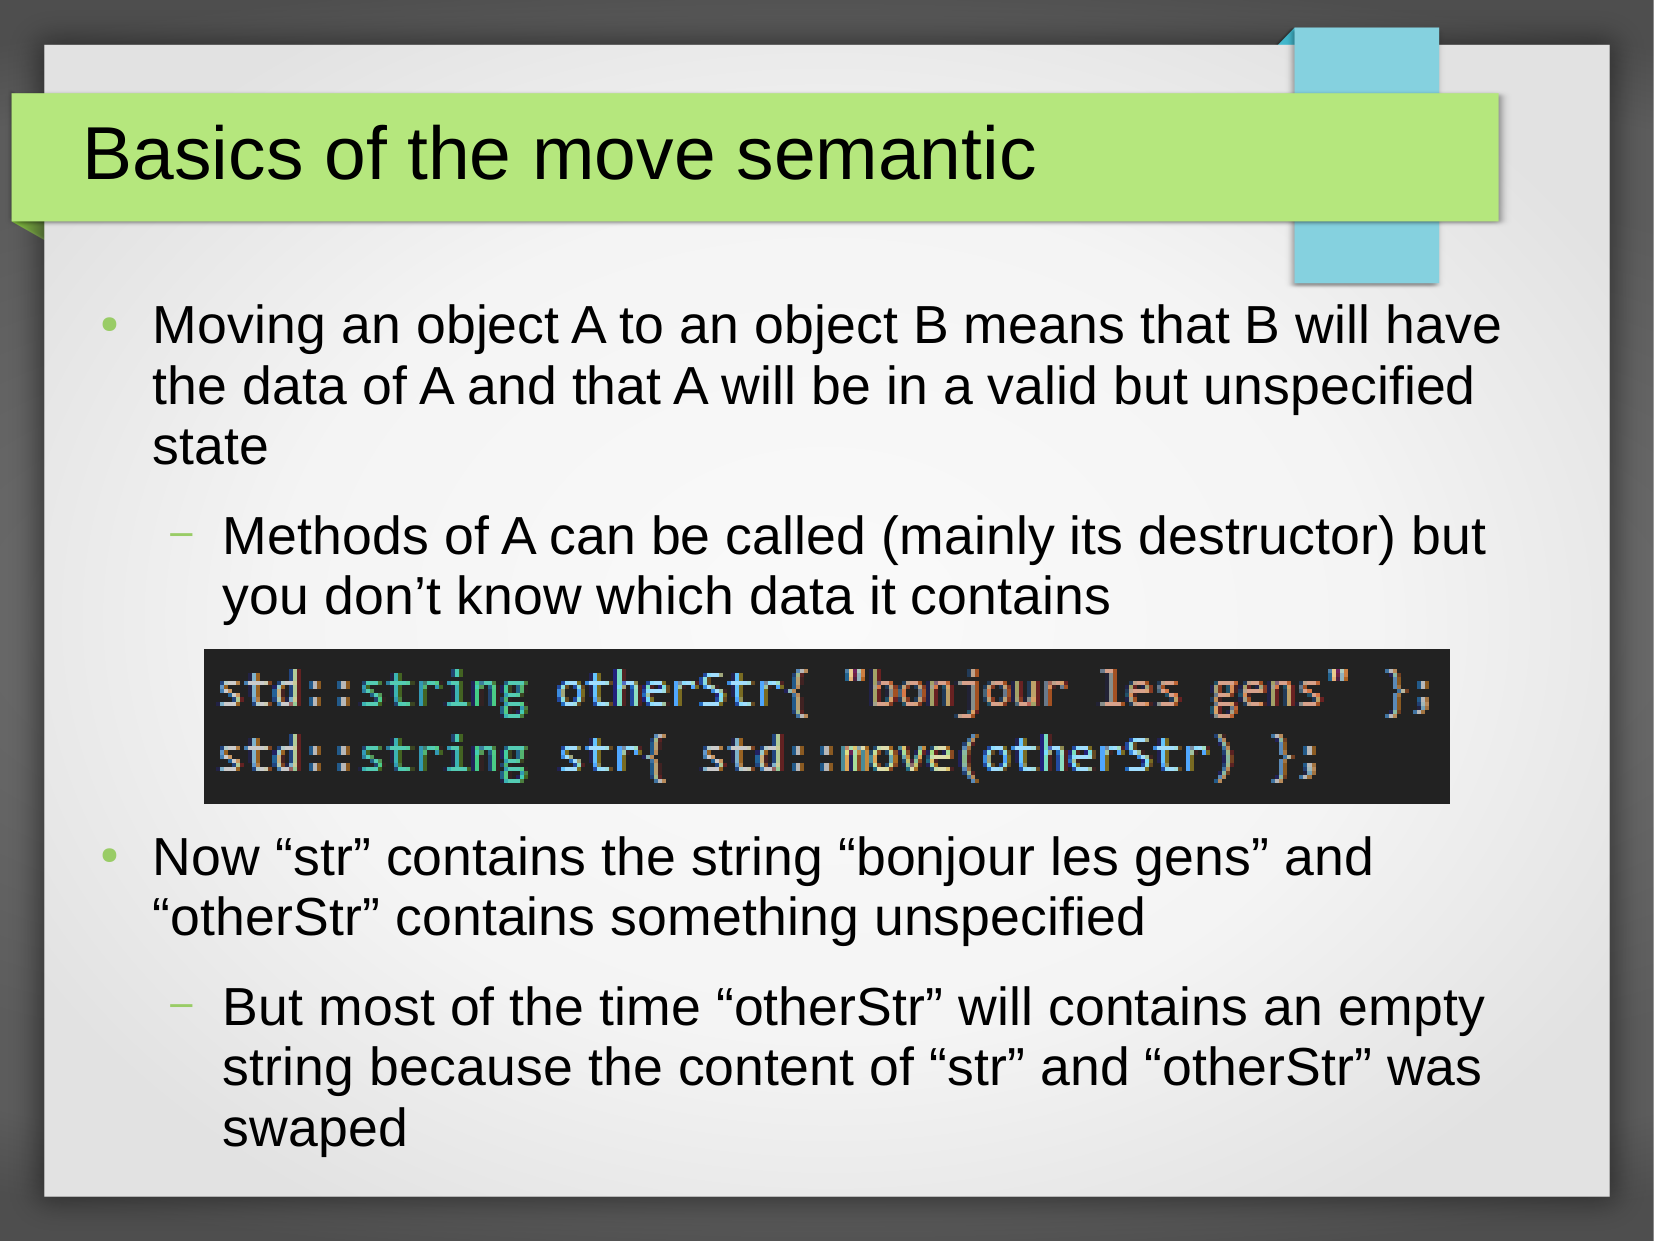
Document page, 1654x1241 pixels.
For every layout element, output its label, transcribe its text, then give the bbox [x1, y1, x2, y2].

list Moving an object A to an object B means that B will have the data of A and that A will be in a valid but unspecified state Methods of A can be called (mainly its destructor) but you don’t know which data it contains [82, 295, 1571, 626]
picture [0, 0, 1654, 1241]
title Basics of the move semantic [82, 94, 1264, 213]
list Now “str” contains the string “bonjour les gens” and “otherStr” contains something unspecified But most of the time “otherStr” will contains an empty string because the content of “str” and “otherStr” was swaped [82, 826, 1571, 1158]
